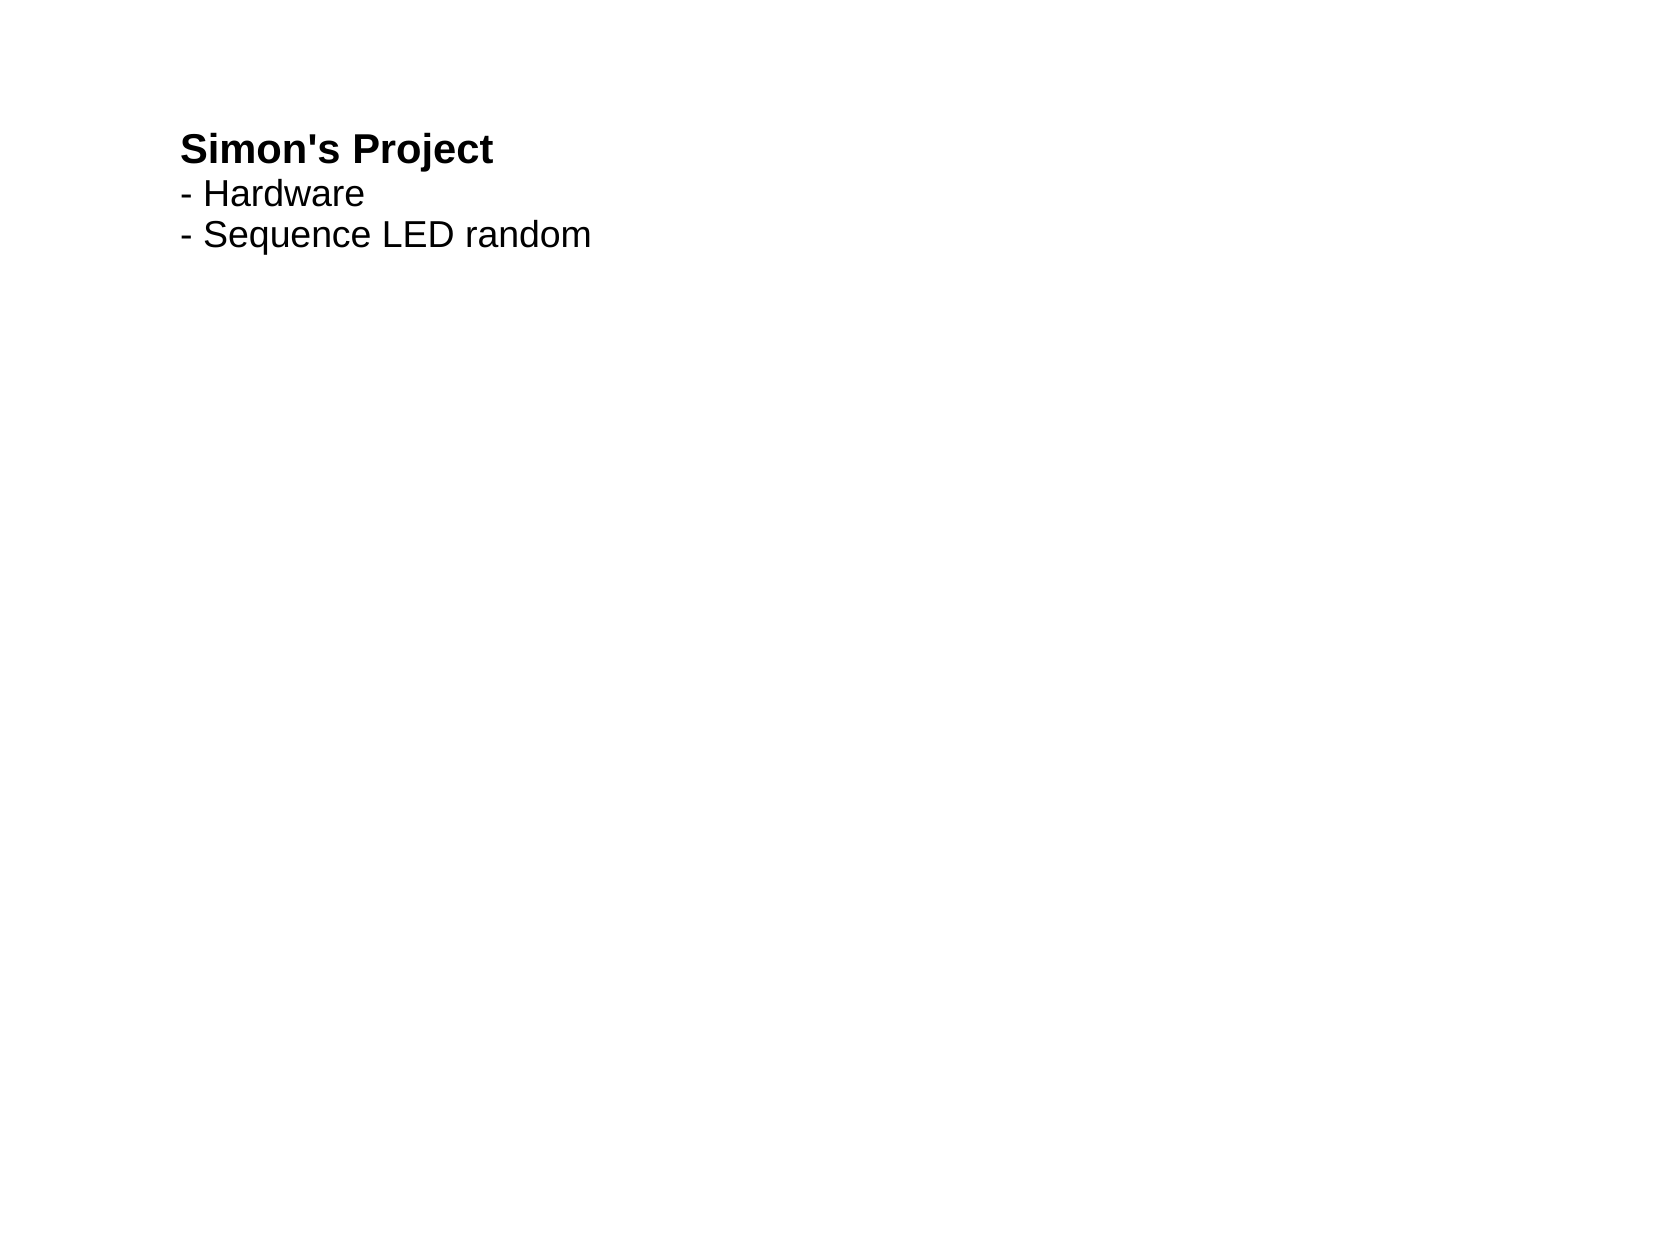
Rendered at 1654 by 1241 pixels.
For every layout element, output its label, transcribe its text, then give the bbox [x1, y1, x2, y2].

text_box Simon's Project - Hardware - Sequence LED random [165, 118, 607, 306]
